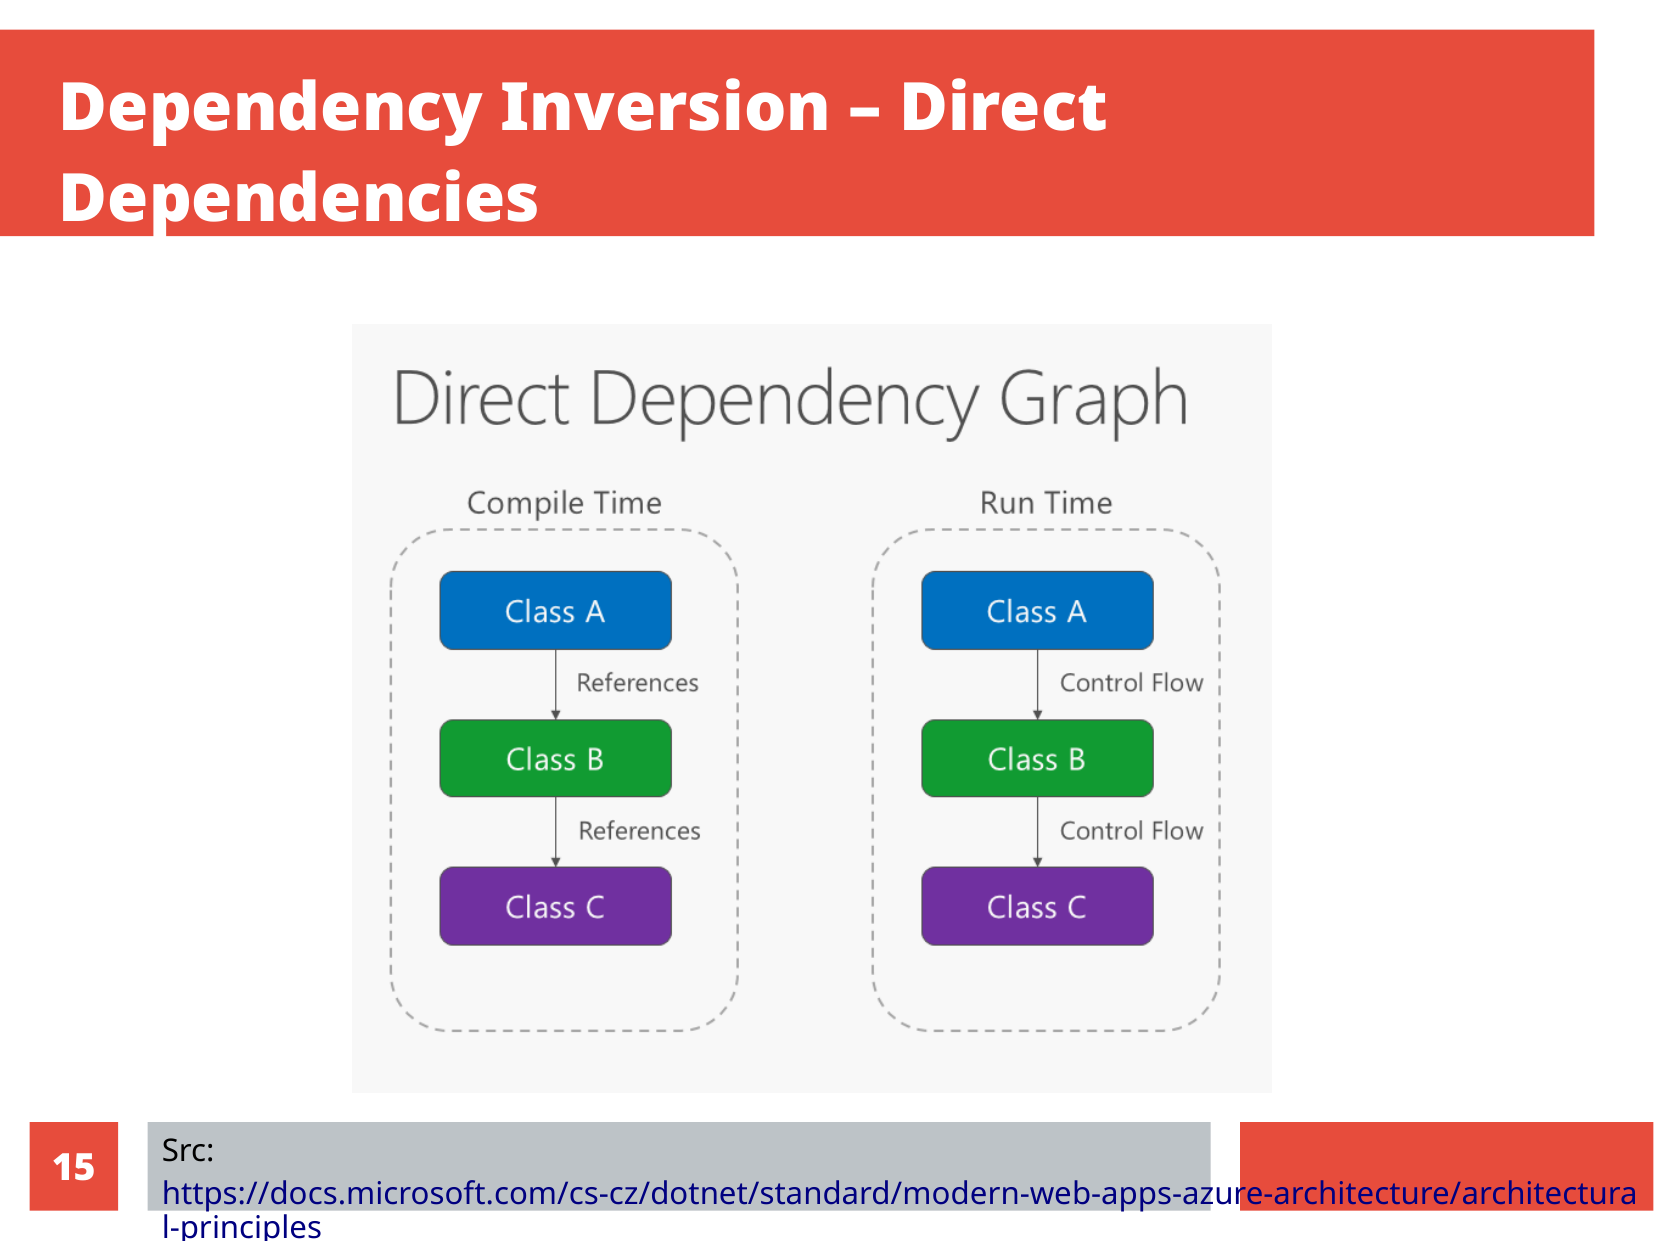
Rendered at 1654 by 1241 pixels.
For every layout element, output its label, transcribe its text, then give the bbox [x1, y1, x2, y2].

picture [352, 324, 1272, 1093]
text_box Src: https://docs.microsoft.com/cs-cz/dotnet/standard/modern-web-apps-azure-architecture/architectural-principles [147, 1120, 1654, 1231]
title Dependency Inversion – Direct Dependencies [59, 59, 1595, 207]
